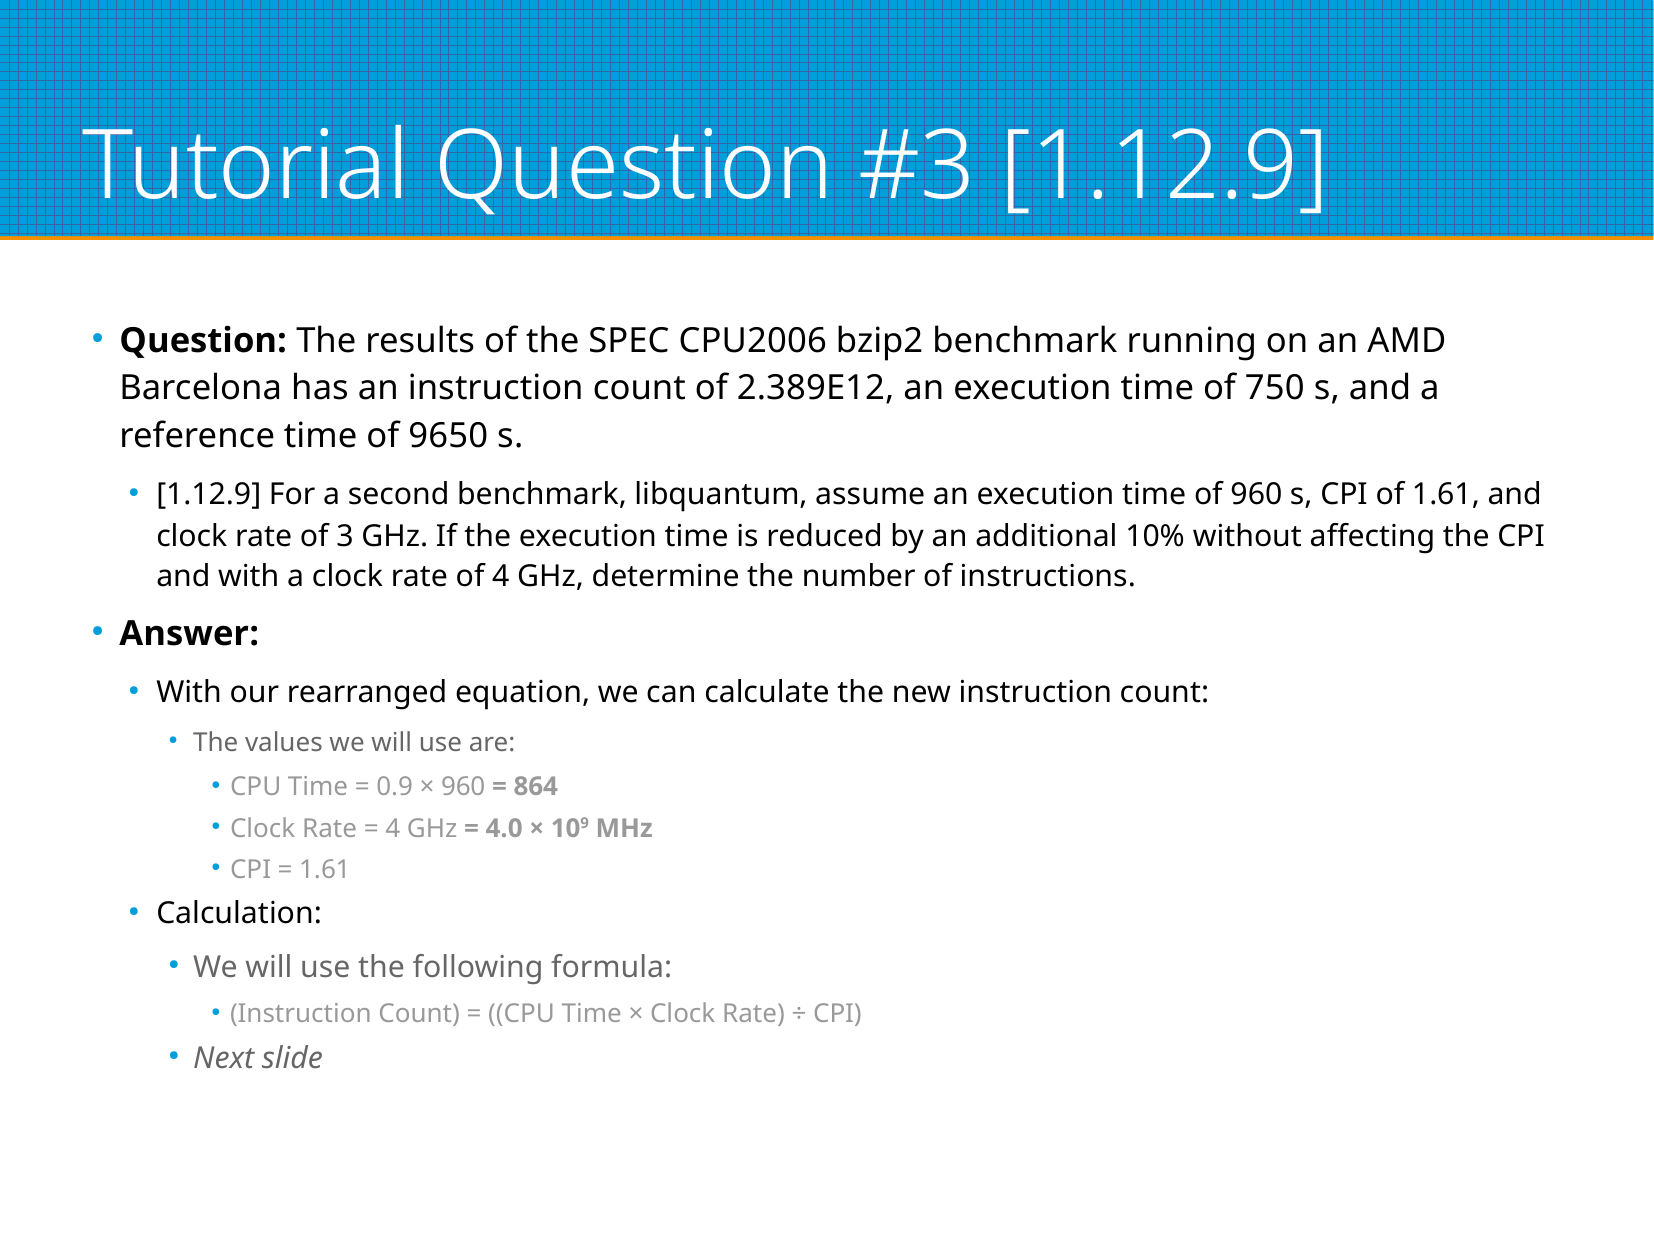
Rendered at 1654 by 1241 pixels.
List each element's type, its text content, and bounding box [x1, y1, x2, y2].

title Tutorial Question #3 [1.12.9] [82, 19, 1571, 227]
list Question: The results of the SPEC CPU2006 bzip2 benchmark running on an AMD Barcelona has an instruction count of 2.389E12, an execution time of 750 s, and a reference time of 9650 s. [1.12.9] For a second benchmark, libquantum, assume an execution time of 960 s, CPI of 1.61, and clock rate of 3 GHz. If the execution time is reduced by an additional 10% without affecting the CPI and with a clock rate of 4 GHz, determine the number of instructions. Answer: With our rearranged equation, we can calculate the new instruction count: The values we will use are: CPU Time = 0.9 × 960 = 864 Clock Rate = 4 GHz = 4.0 × 109 MHz CPI = 1.61 Calculation: We will use the following formula: (Instruction Count) = ((CPU Time × Clock Rate) ÷ CPI) Next slide [82, 314, 1563, 1081]
